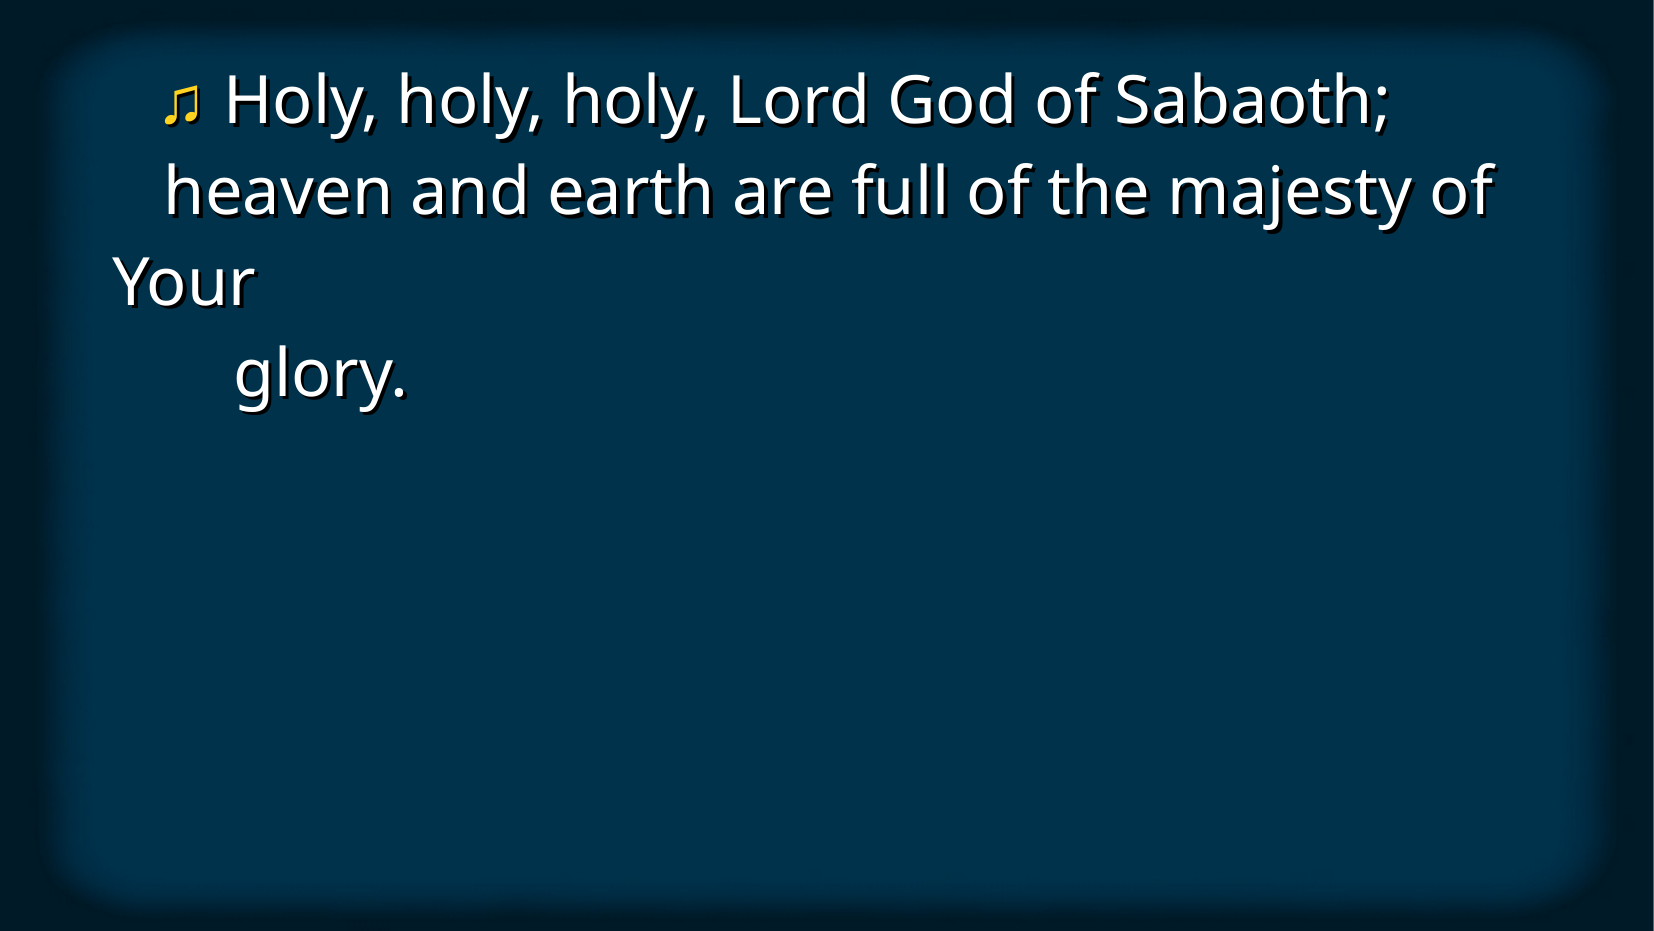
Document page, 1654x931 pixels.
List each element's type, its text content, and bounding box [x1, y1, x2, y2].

text_box ♫ Holy, holy, holy, Lord God of Sabaoth; heaven and earth are full of the majesty of Your glory. [60, 45, 1591, 361]
picture [0, 0, 1654, 931]
